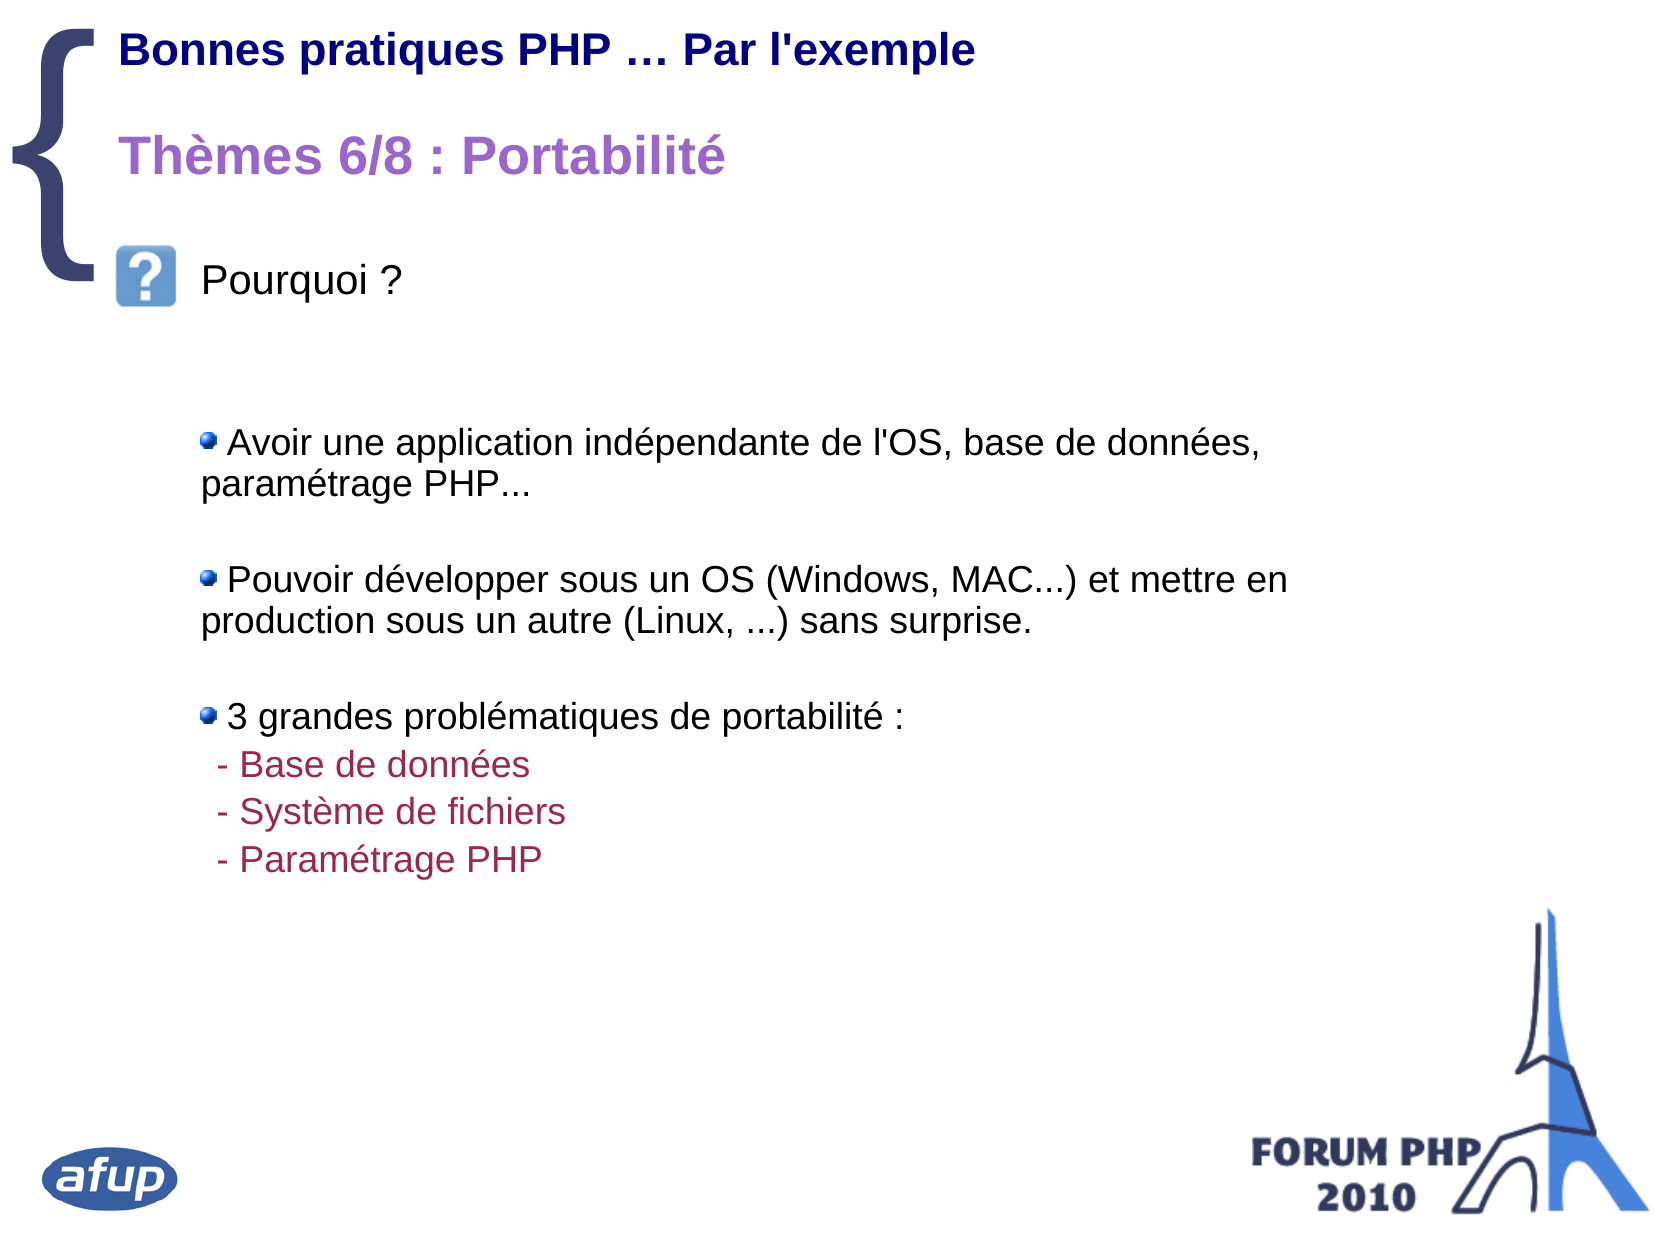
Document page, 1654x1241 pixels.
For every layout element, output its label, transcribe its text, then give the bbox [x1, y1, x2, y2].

text_box Avoir une application indépendante de l'OS, base de données, paramétrage PHP... Pouvoir développer sous un OS (Windows, MAC...) et mettre en production sous un autre (Linux, ...) sans surprise. 3 grandes problématiques de portabilité : - Base de données - Système de fichiers - Paramétrage PHP [200, 370, 1453, 929]
picture [110, 242, 182, 314]
picture [1240, 872, 1650, 1241]
picture [41, 1146, 178, 1211]
title Bonnes pratiques PHP … Par l'exemple Thèmes 6/8 : Portabilité [118, 9, 1541, 202]
subtitle Pourquoi ? [200, 206, 1477, 355]
